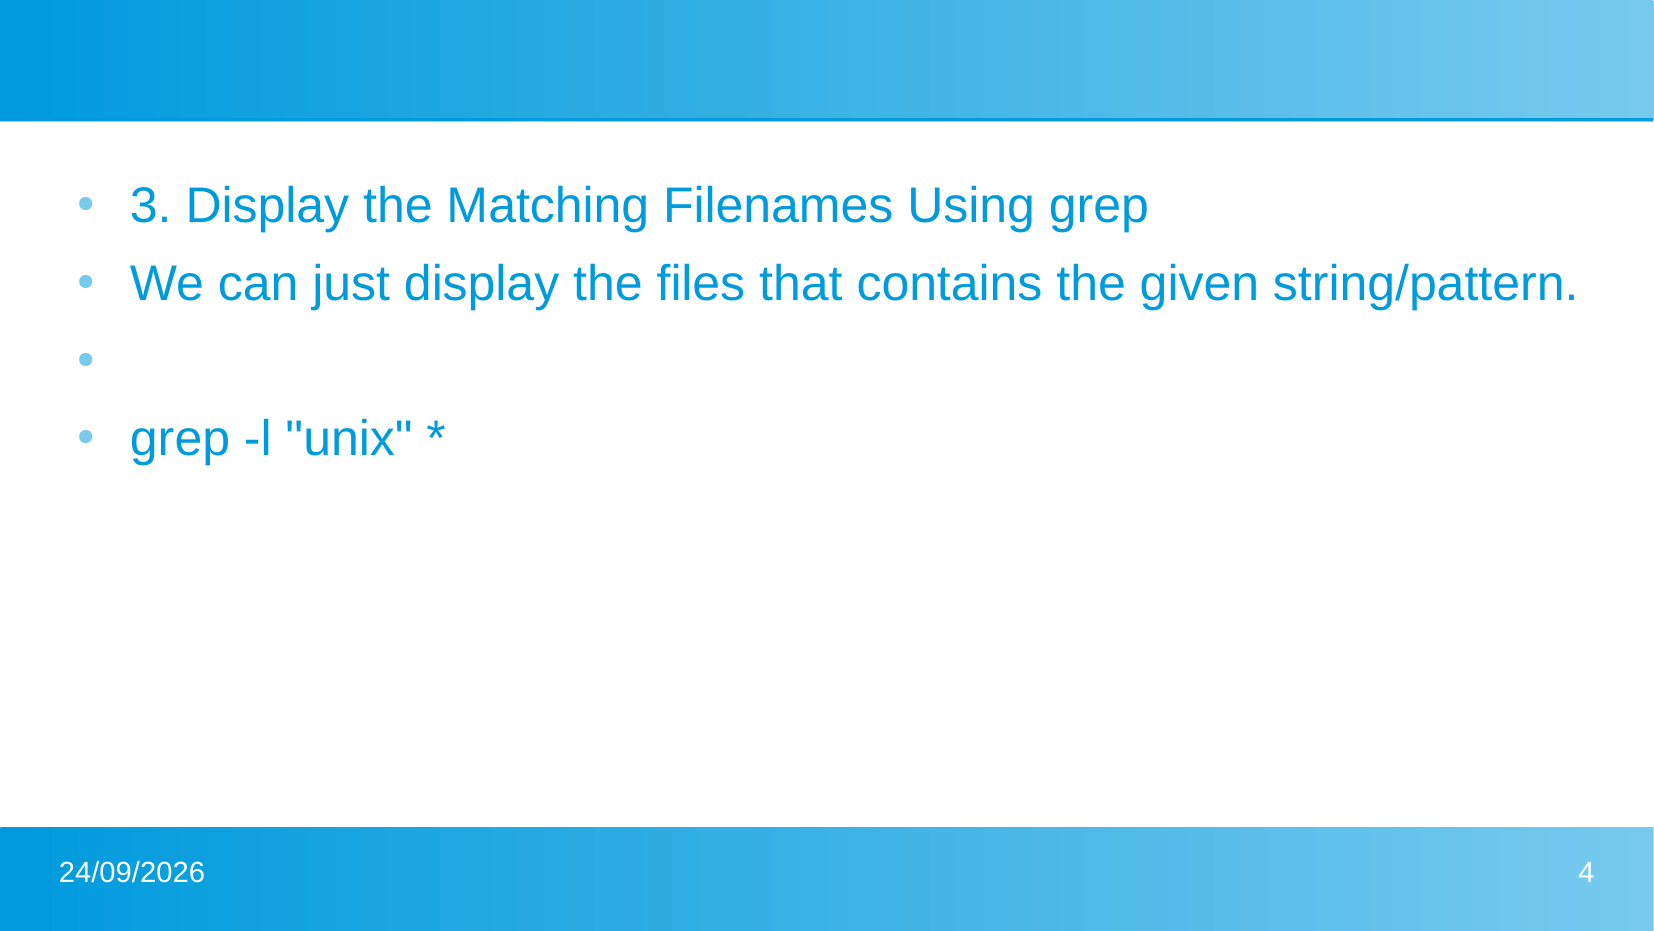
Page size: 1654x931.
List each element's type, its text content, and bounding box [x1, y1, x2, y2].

list 3. Display the Matching Filenames Using grep We can just display the files that contains the given string/pattern. grep -l "unix" * [59, 177, 1595, 768]
